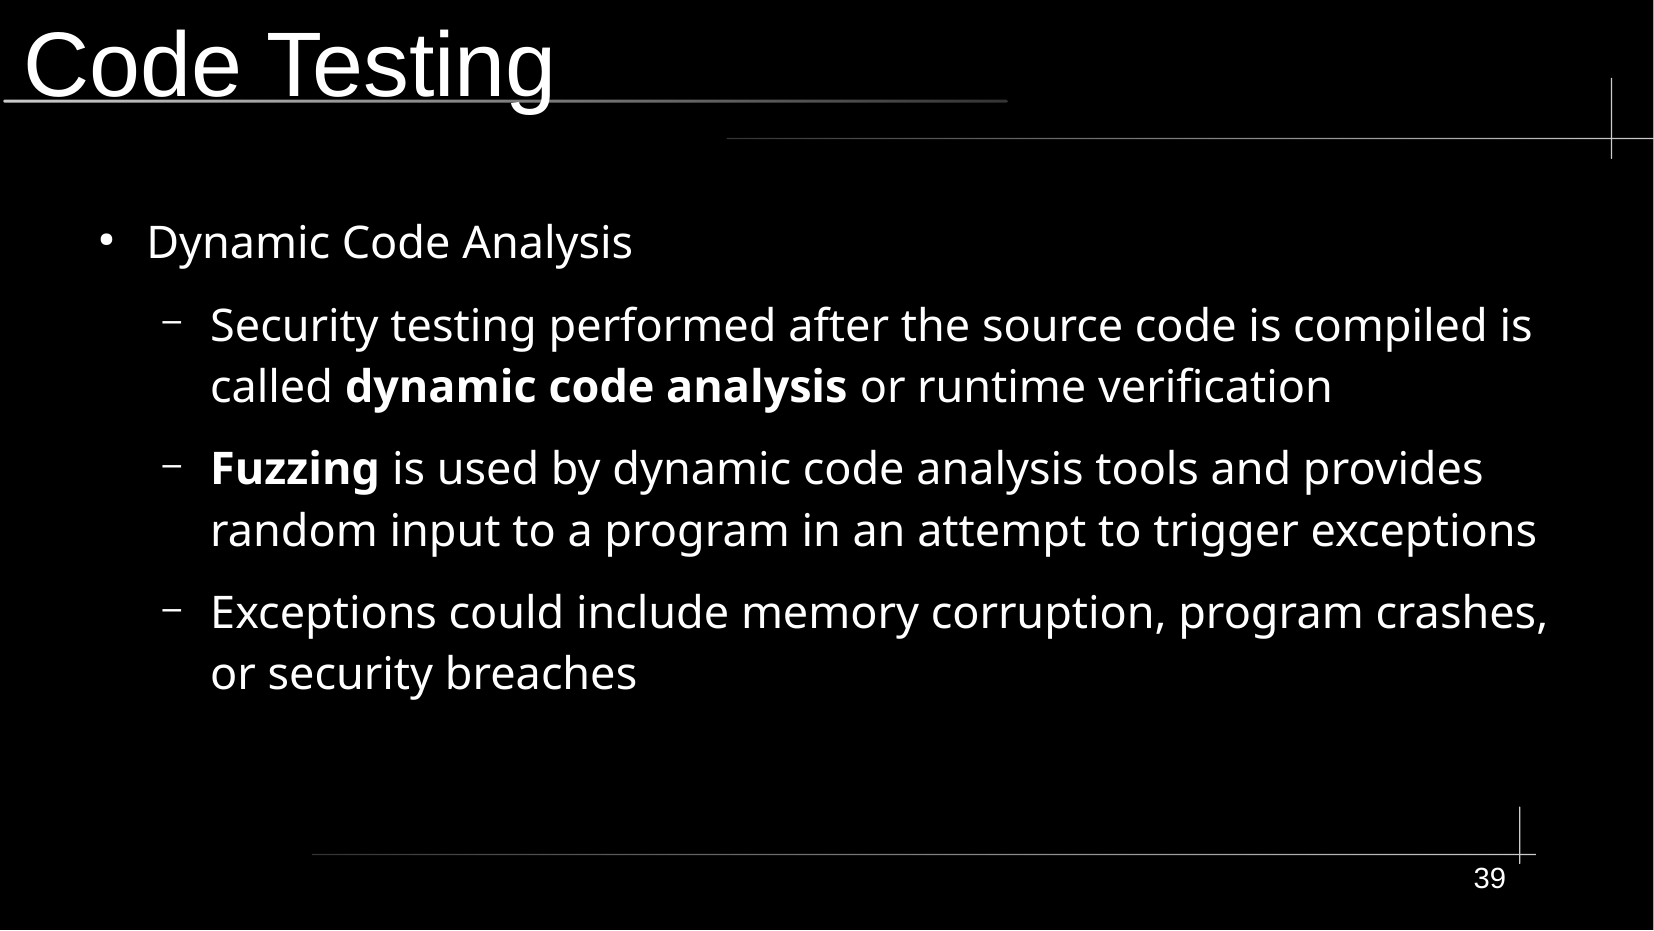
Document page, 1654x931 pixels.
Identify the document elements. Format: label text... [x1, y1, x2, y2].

list Dynamic Code Analysis Security testing performed after the source code is compiled is called dynamic code analysis or runtime verification Fuzzing is used by dynamic code analysis tools and provides random input to a program in an attempt to trigger exceptions Exceptions could include memory corruption, program crashes, or security breaches [82, 210, 1571, 750]
title Code Testing [23, 11, 1589, 119]
